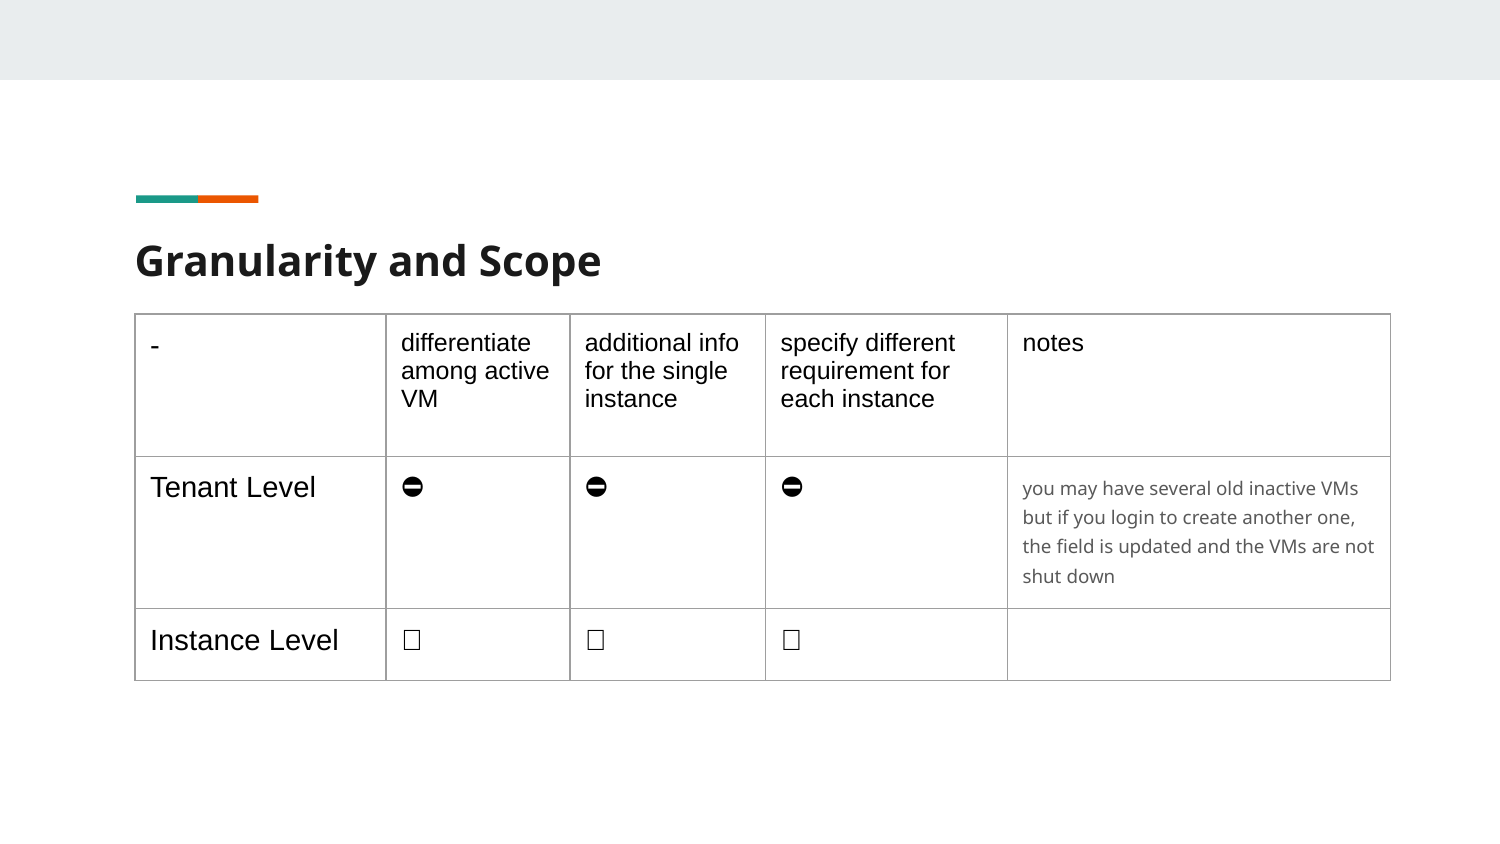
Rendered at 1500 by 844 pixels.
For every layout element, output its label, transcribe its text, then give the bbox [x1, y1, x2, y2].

table_header specify different requirement for each instance [766, 315, 1007, 456]
table_cell ✅ [766, 609, 1007, 680]
table_cell ✅ [387, 609, 569, 680]
table_cell ⛔ [571, 457, 765, 608]
title Granularity and Scope [119, 216, 1381, 305]
table_header notes [1008, 315, 1390, 456]
table_cell [1008, 609, 1390, 680]
table_cell ⛔ [387, 457, 569, 608]
table_header additional info for the single instance [571, 315, 765, 456]
table_cell Instance Level [136, 609, 385, 680]
table_header - [136, 315, 385, 456]
table_cell Tenant Level [136, 457, 385, 608]
table_cell ⛔ [766, 457, 1007, 608]
table_cell you may have several old inactive VMs but if you login to create another one, the field is updated and the VMs are not shut down [1008, 457, 1390, 608]
table_cell ✅ [571, 609, 765, 680]
table_header differentiate among active VM [387, 315, 569, 456]
